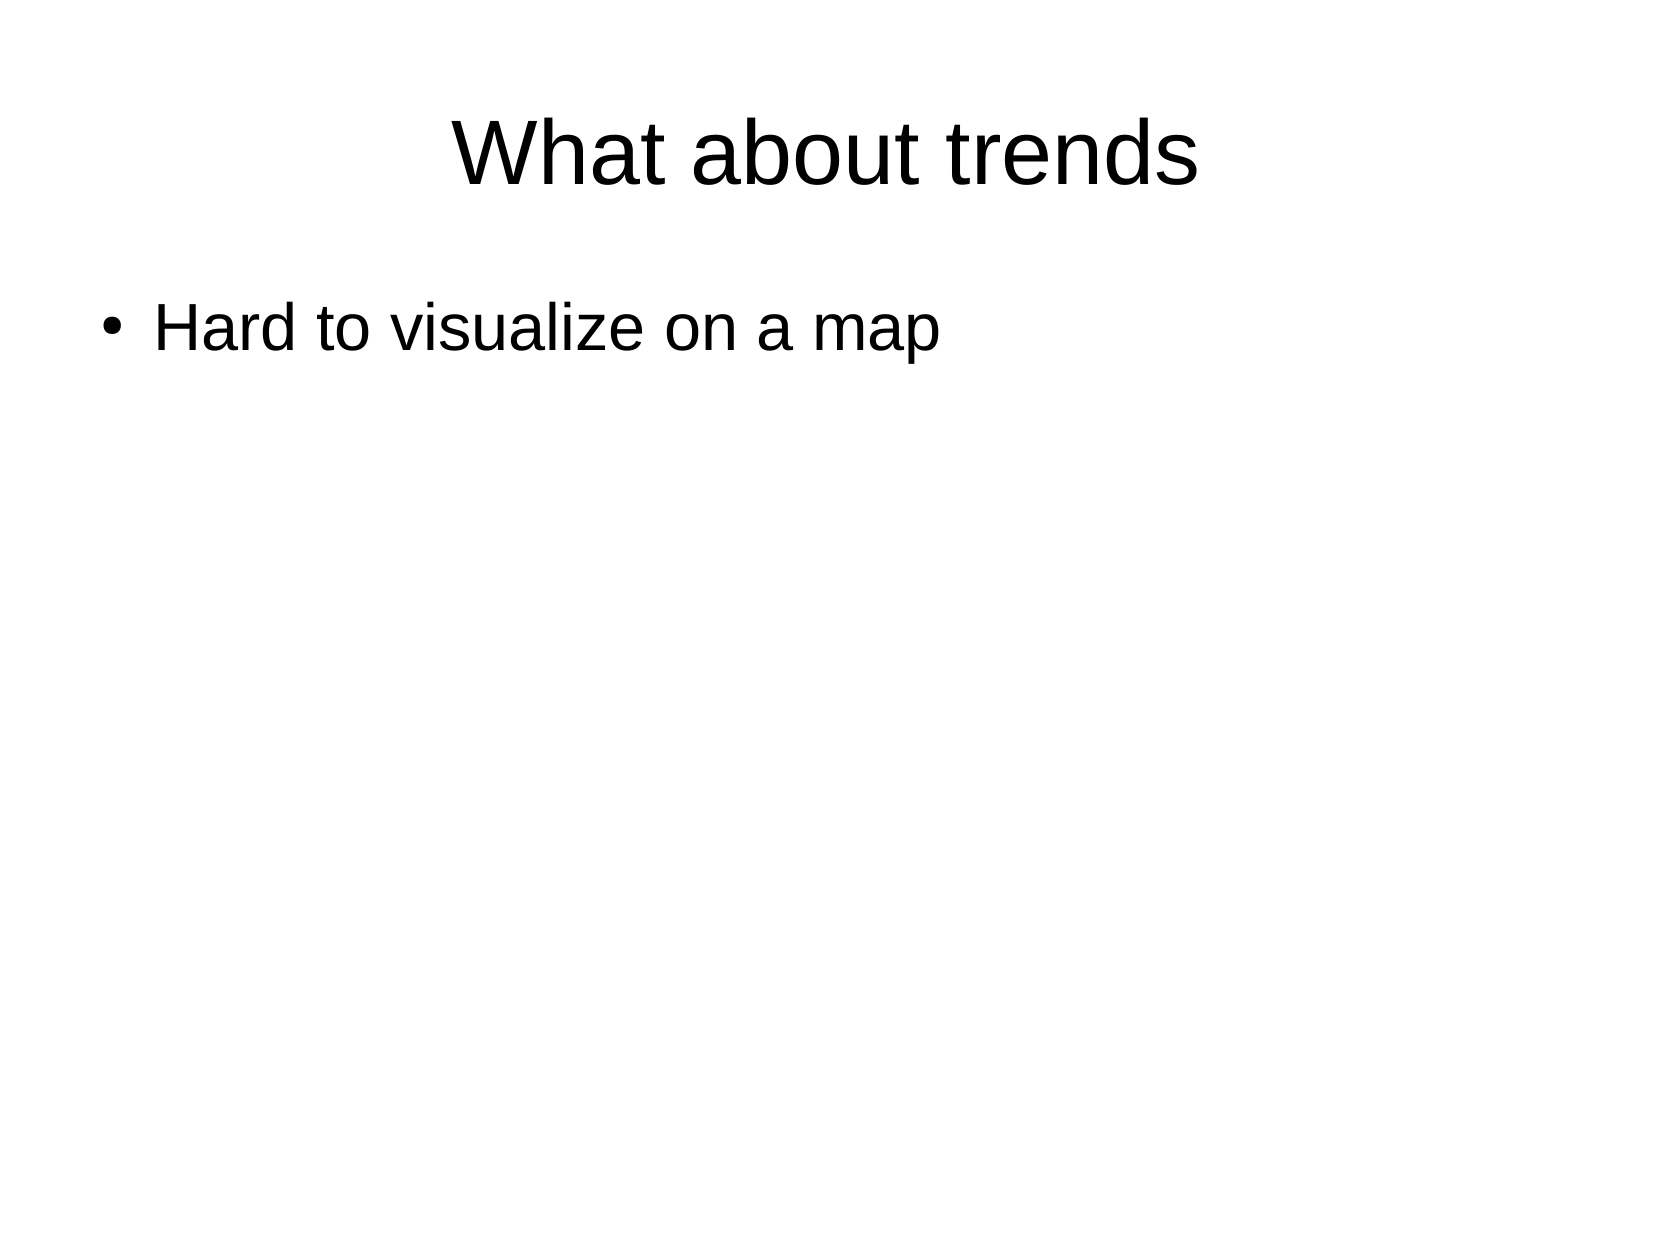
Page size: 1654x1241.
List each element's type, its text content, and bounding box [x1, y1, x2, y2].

title What about trends [82, 49, 1571, 257]
list Hard to visualize on a map [82, 290, 1571, 1010]
